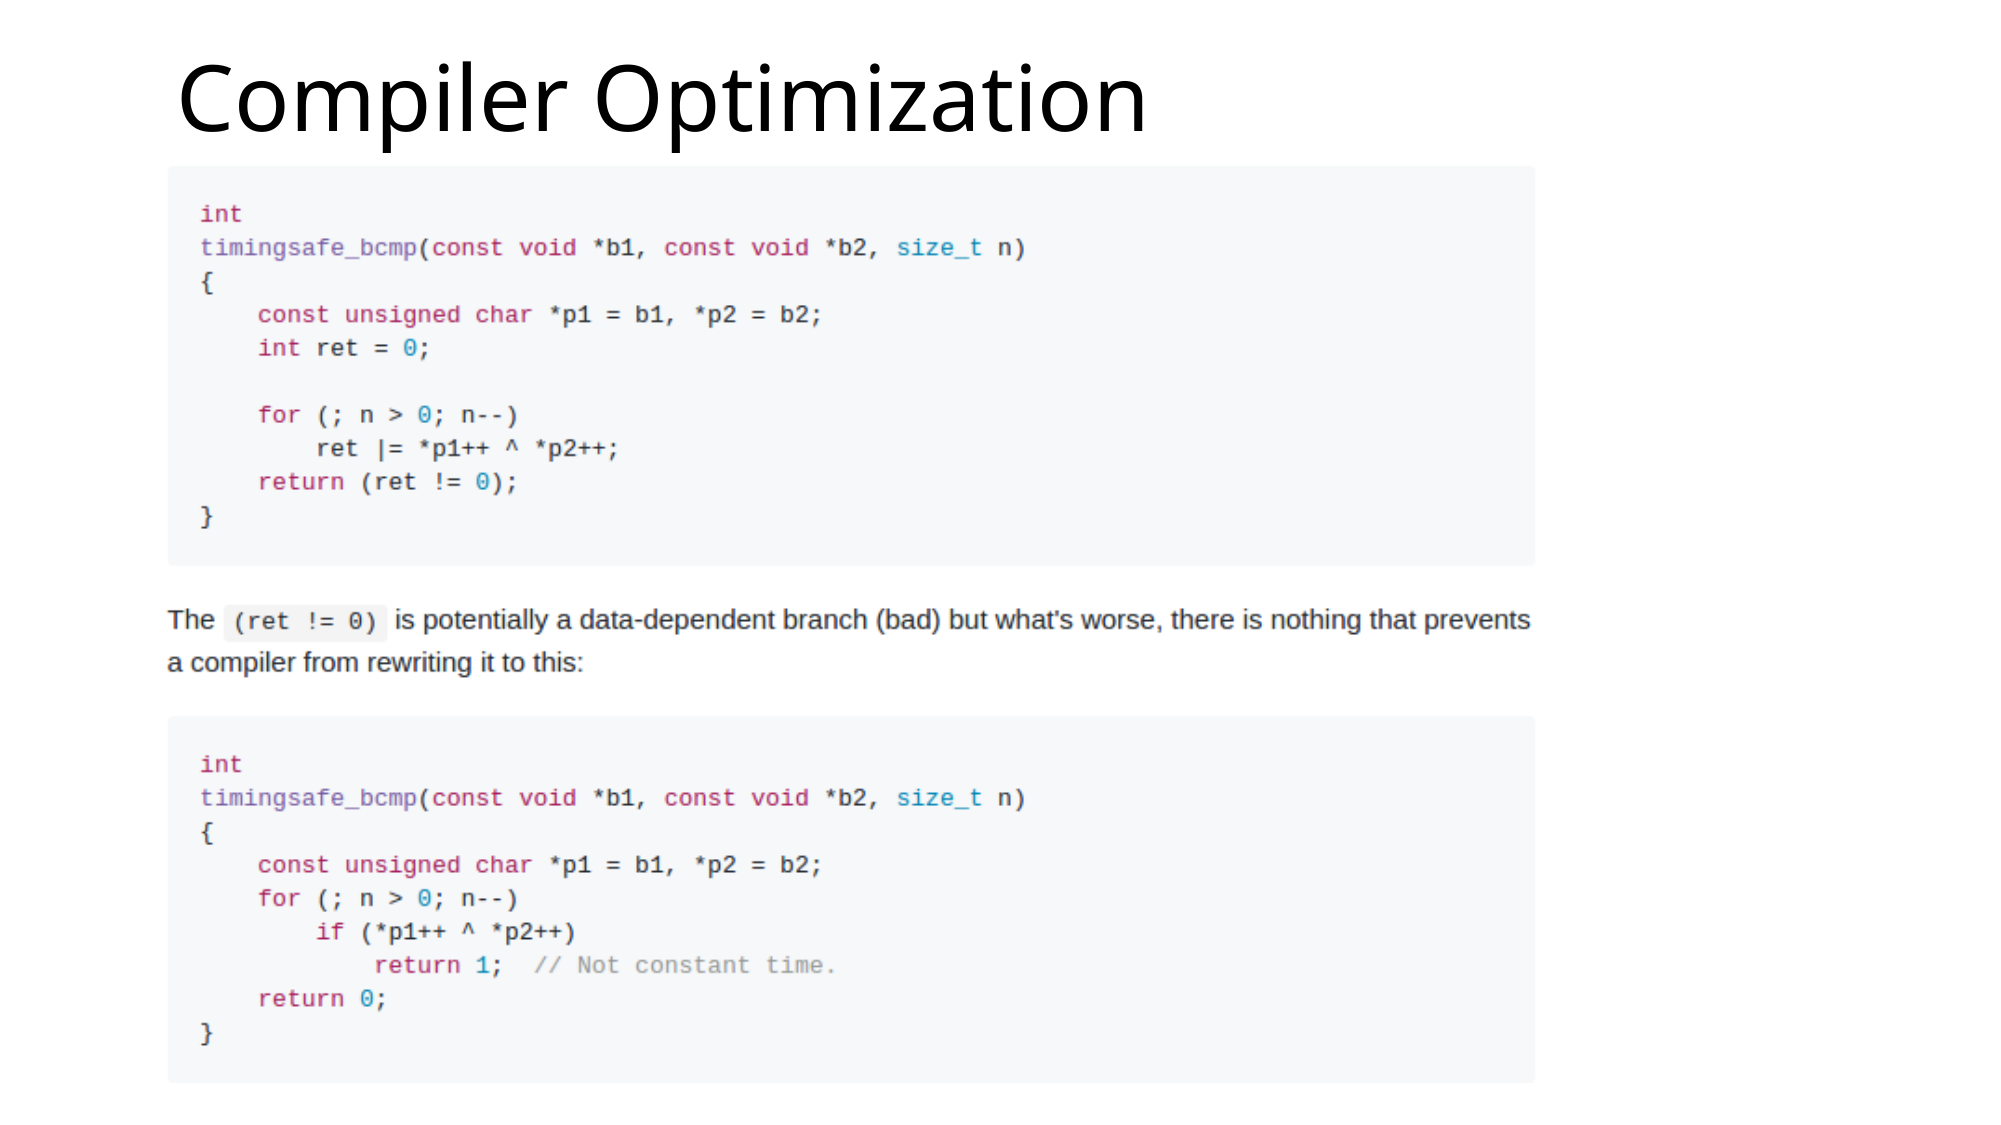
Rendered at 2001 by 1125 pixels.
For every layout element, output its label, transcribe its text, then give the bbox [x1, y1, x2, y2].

picture [161, 159, 1554, 1083]
title Compiler Optimization [161, 44, 1675, 160]
